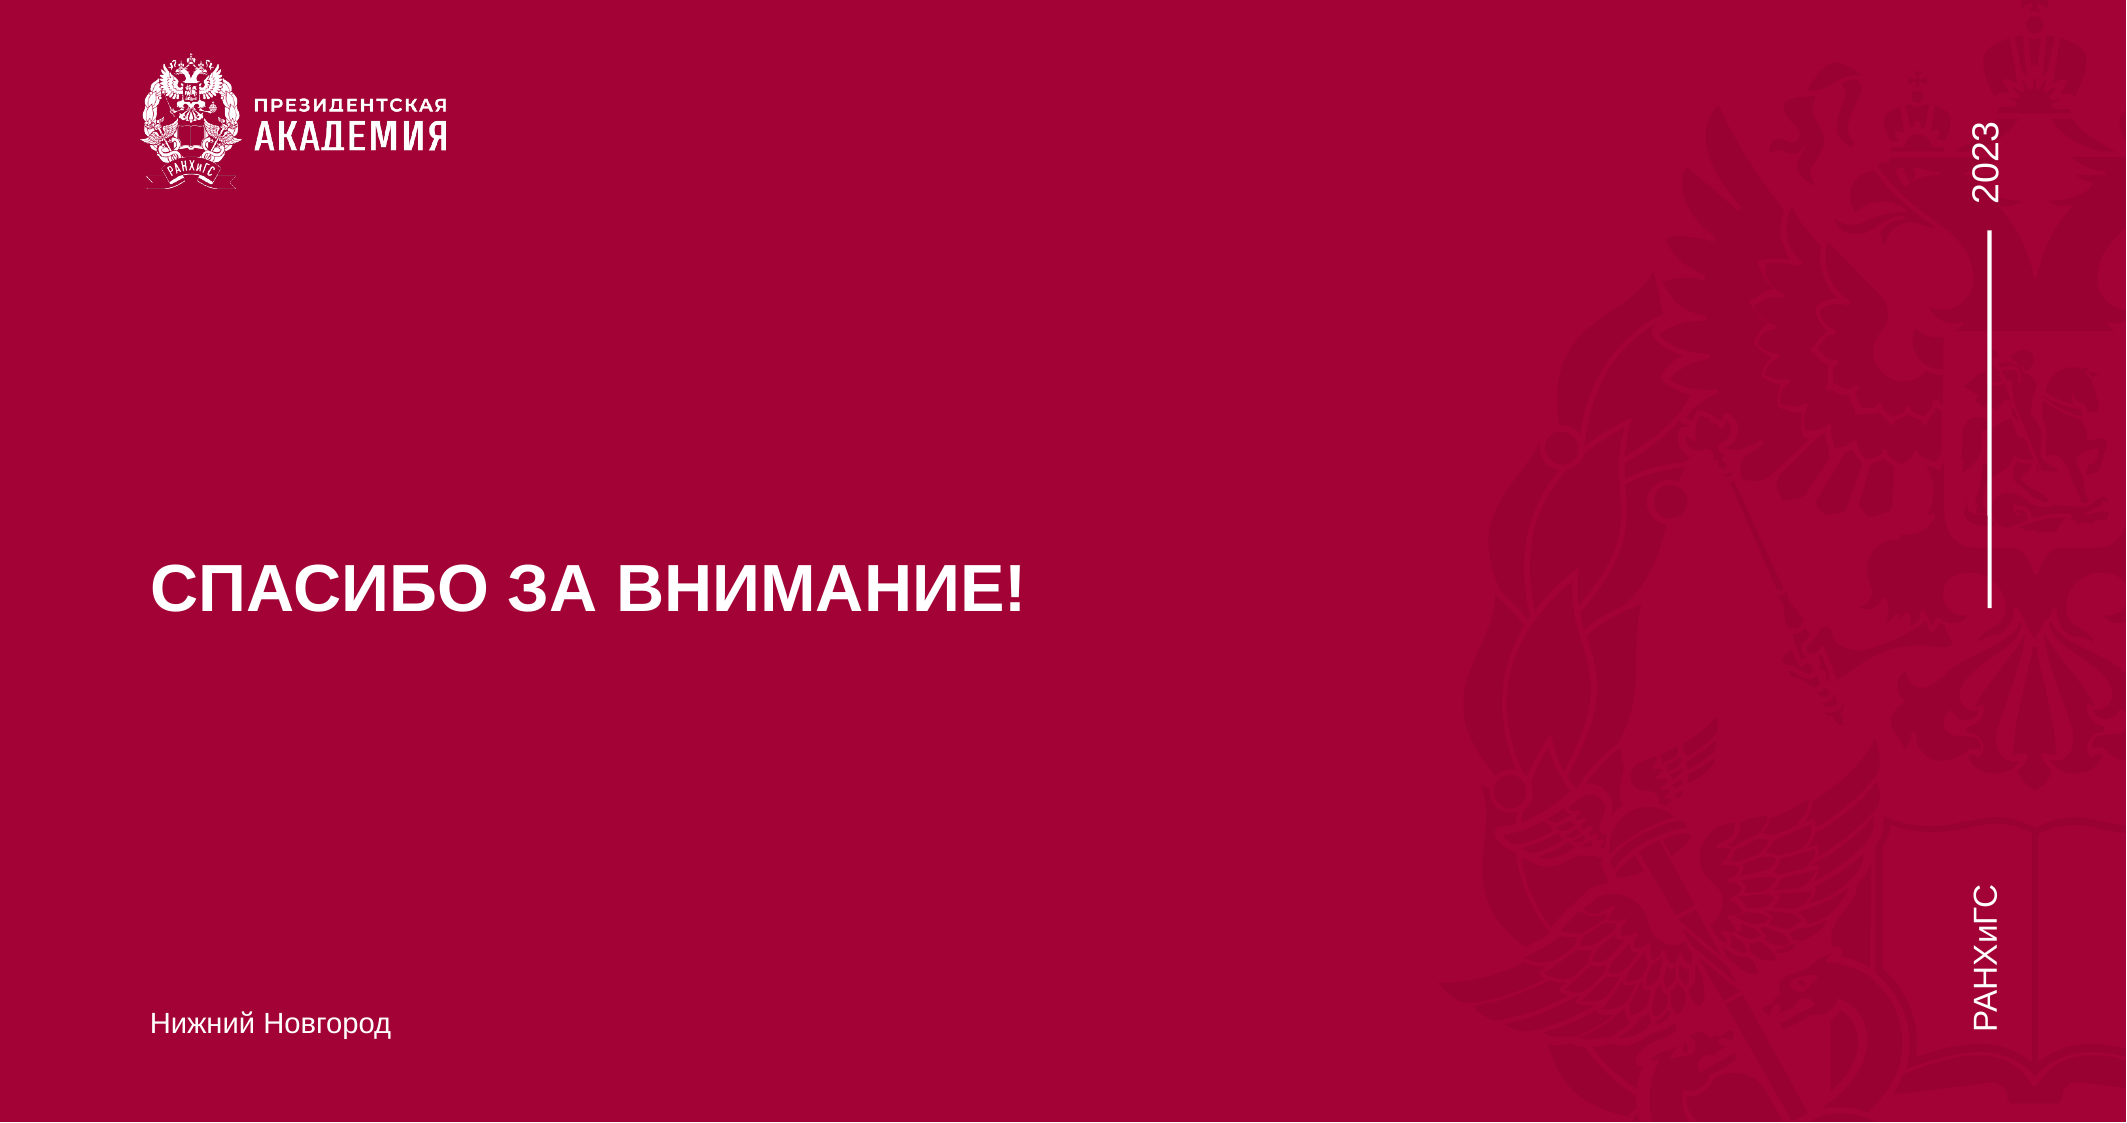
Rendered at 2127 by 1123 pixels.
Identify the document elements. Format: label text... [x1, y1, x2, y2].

picture [1438, 0, 2126, 1122]
title СПАСИБО ЗА ВНИМАНИЕ! [150, 265, 1861, 627]
picture [140, 53, 446, 189]
text_box Нижний Новгород [149, 1004, 502, 1061]
